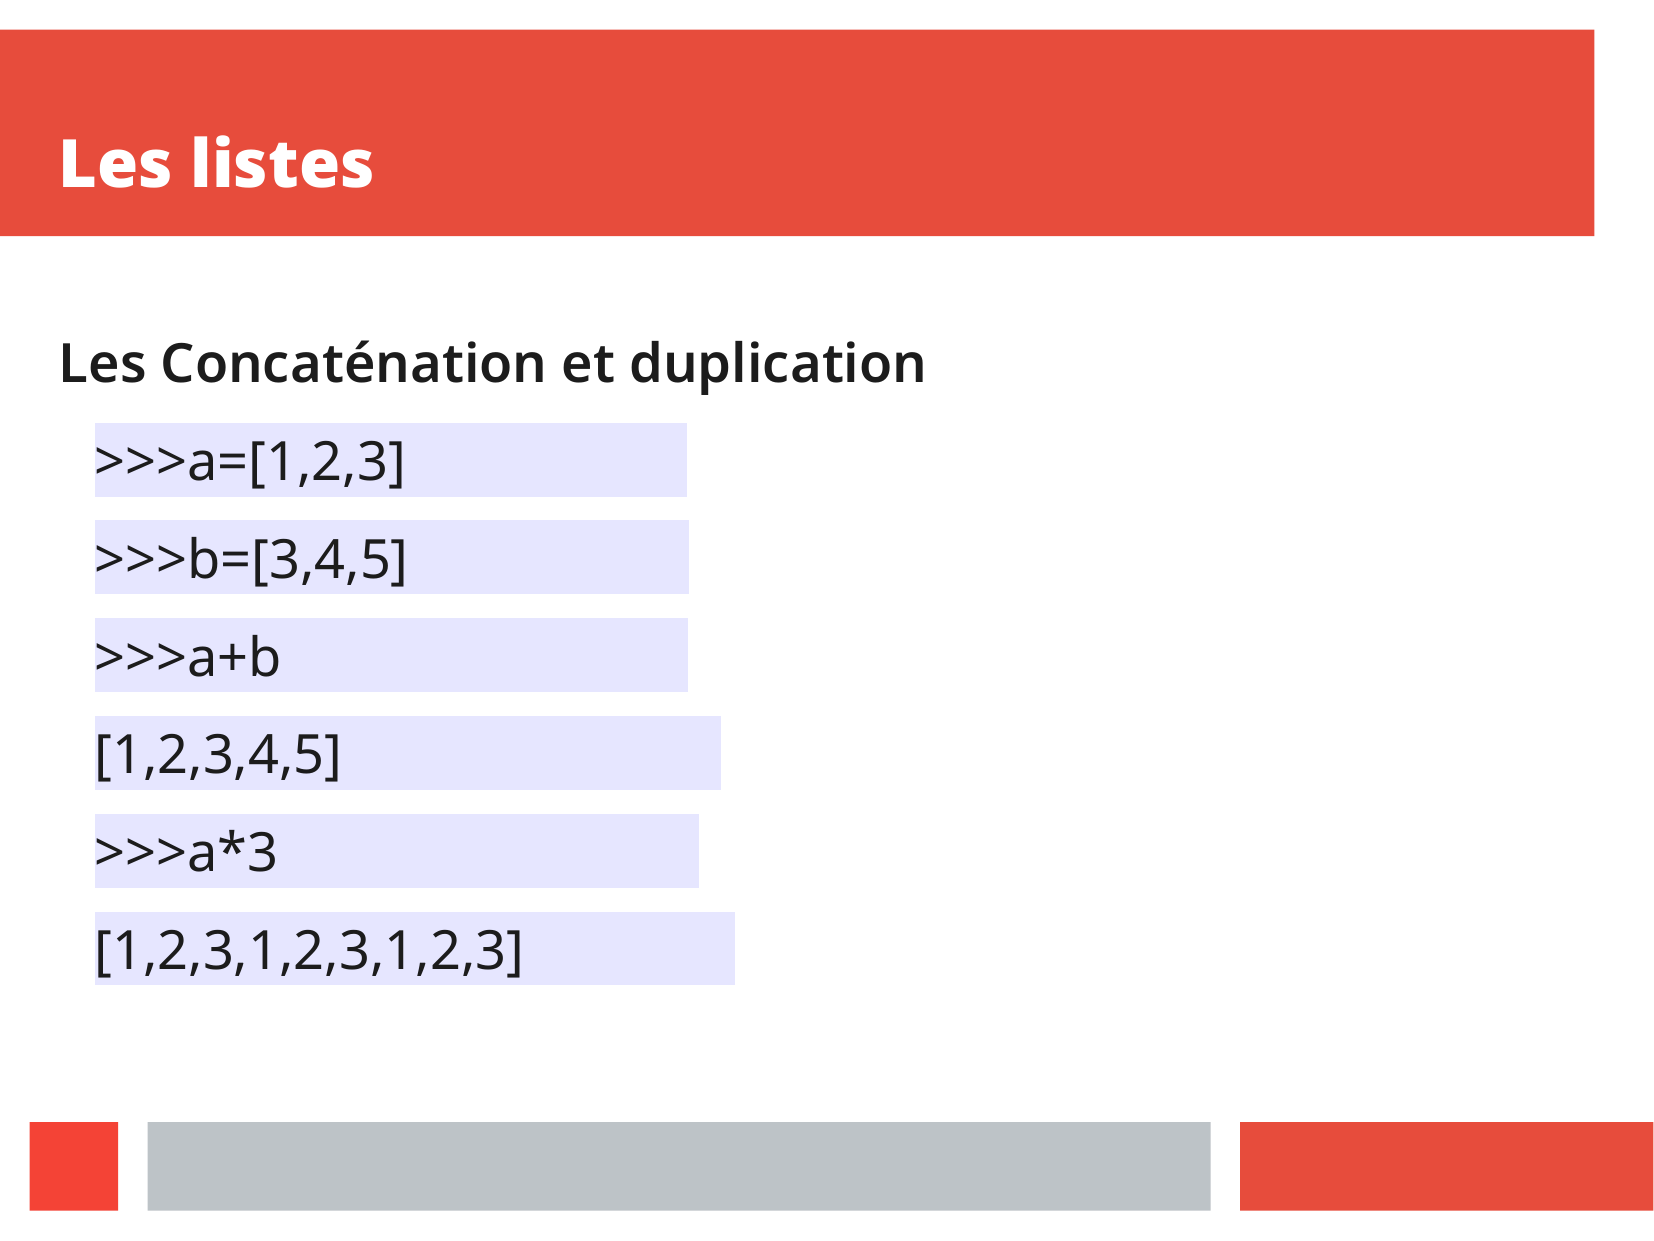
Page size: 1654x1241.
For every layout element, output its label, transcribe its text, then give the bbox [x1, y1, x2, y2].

list Les Concaténation et duplication >>>a=[1,2,3] >>>b=[3,4,5] >>>a+b [1,2,3,4,5] >>>a*3 [1,2,3,1,2,3,1,2,3] [59, 324, 1565, 1093]
title Les listes [59, 59, 1595, 207]
